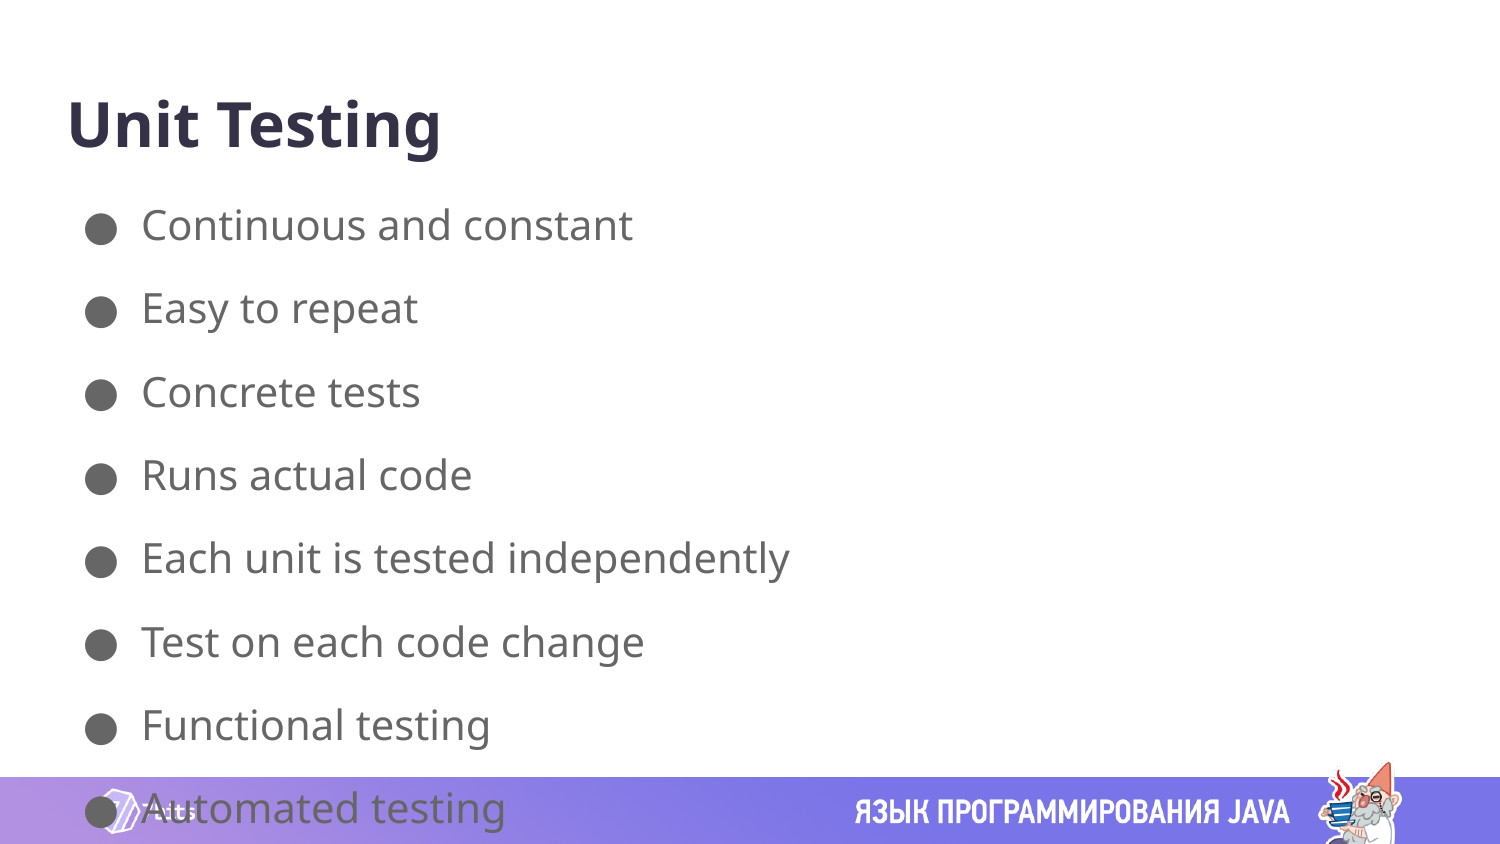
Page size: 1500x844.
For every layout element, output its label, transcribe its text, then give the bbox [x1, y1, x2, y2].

picture [0, 717, 1500, 844]
title Unit Testing [51, 69, 1449, 164]
list Continuous and constant Easy to repeat Concrete tests Runs actual code Each unit is tested independently Test on each code change Functional testing Automated testing Allowed to know the unit internals Testing each method [51, 184, 1449, 745]
